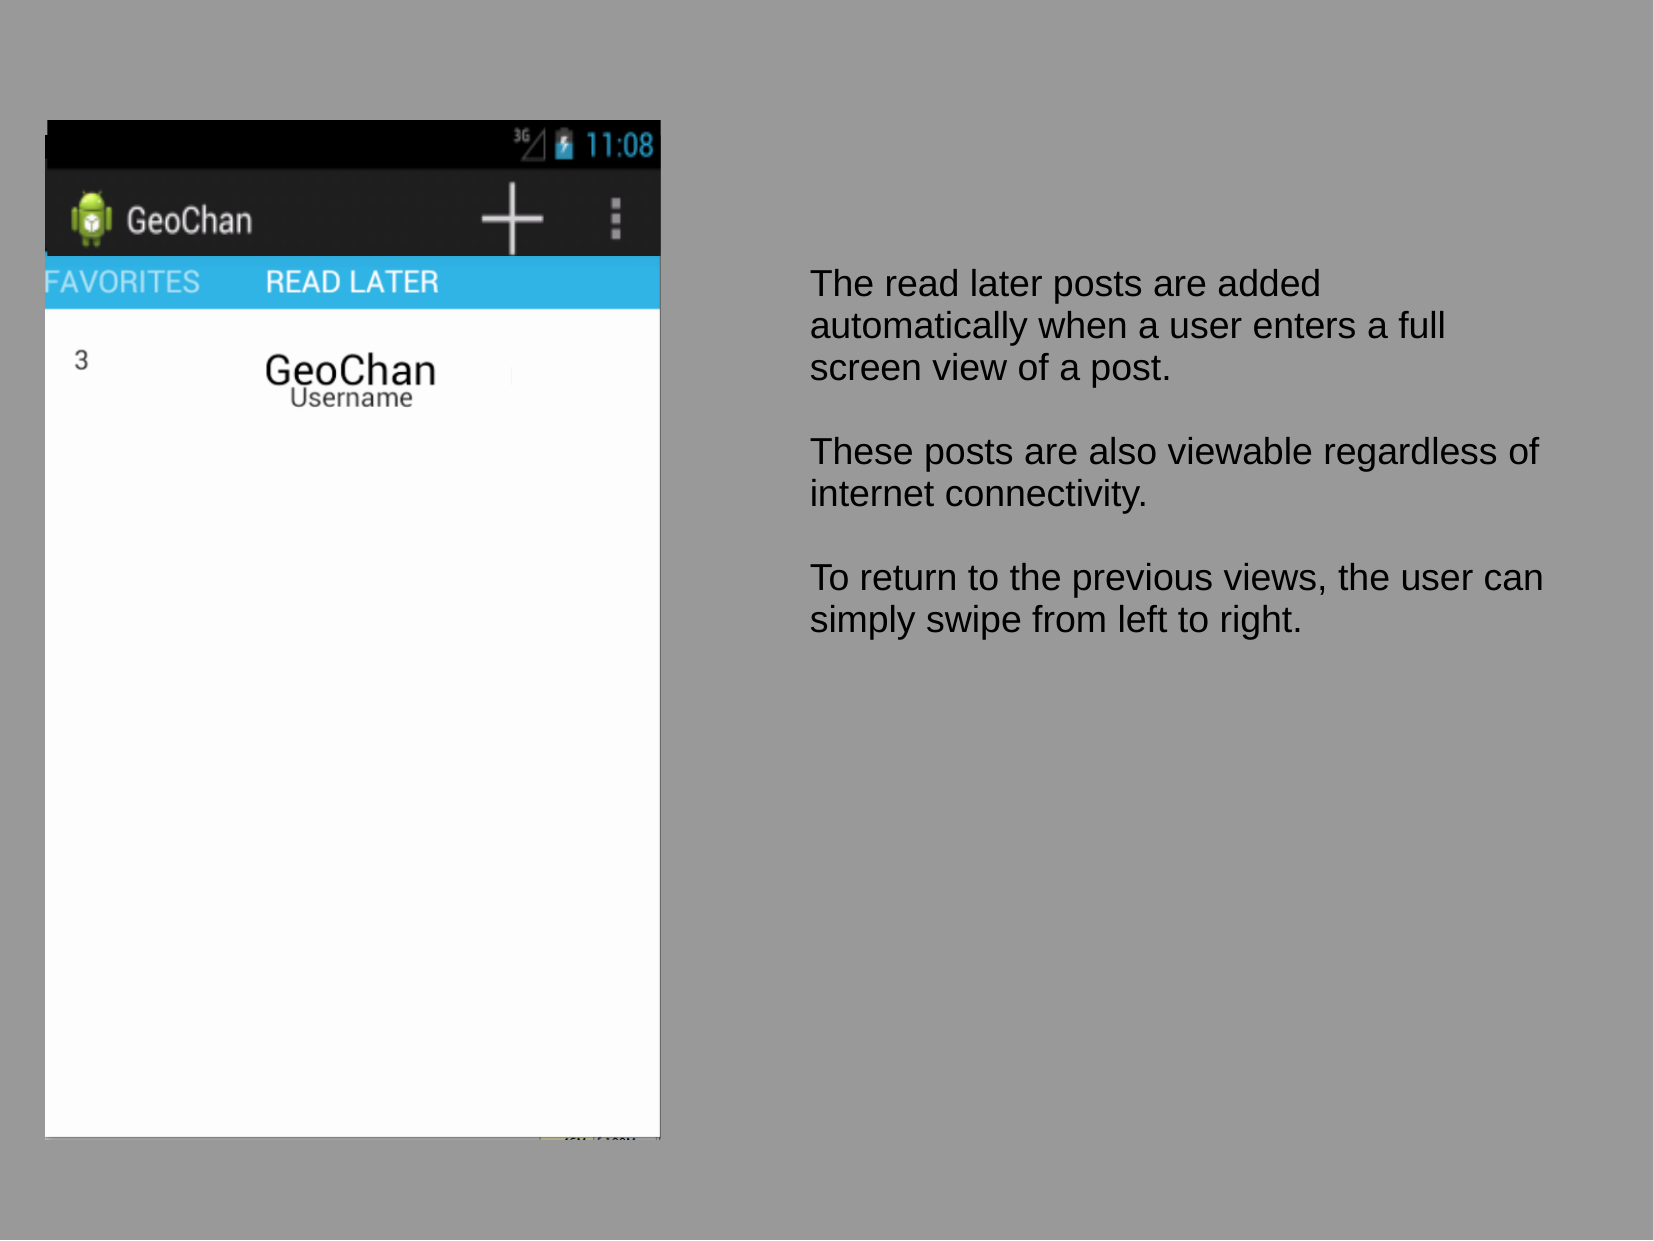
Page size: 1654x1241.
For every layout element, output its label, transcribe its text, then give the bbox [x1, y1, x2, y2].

text_box The read later posts are added automatically when a user enters a full screen view of a post. These posts are also viewable regardless of internet connectivity. To return to the previous views, the user can simply swipe from left to right. [795, 255, 1561, 648]
picture [45, 120, 661, 1141]
